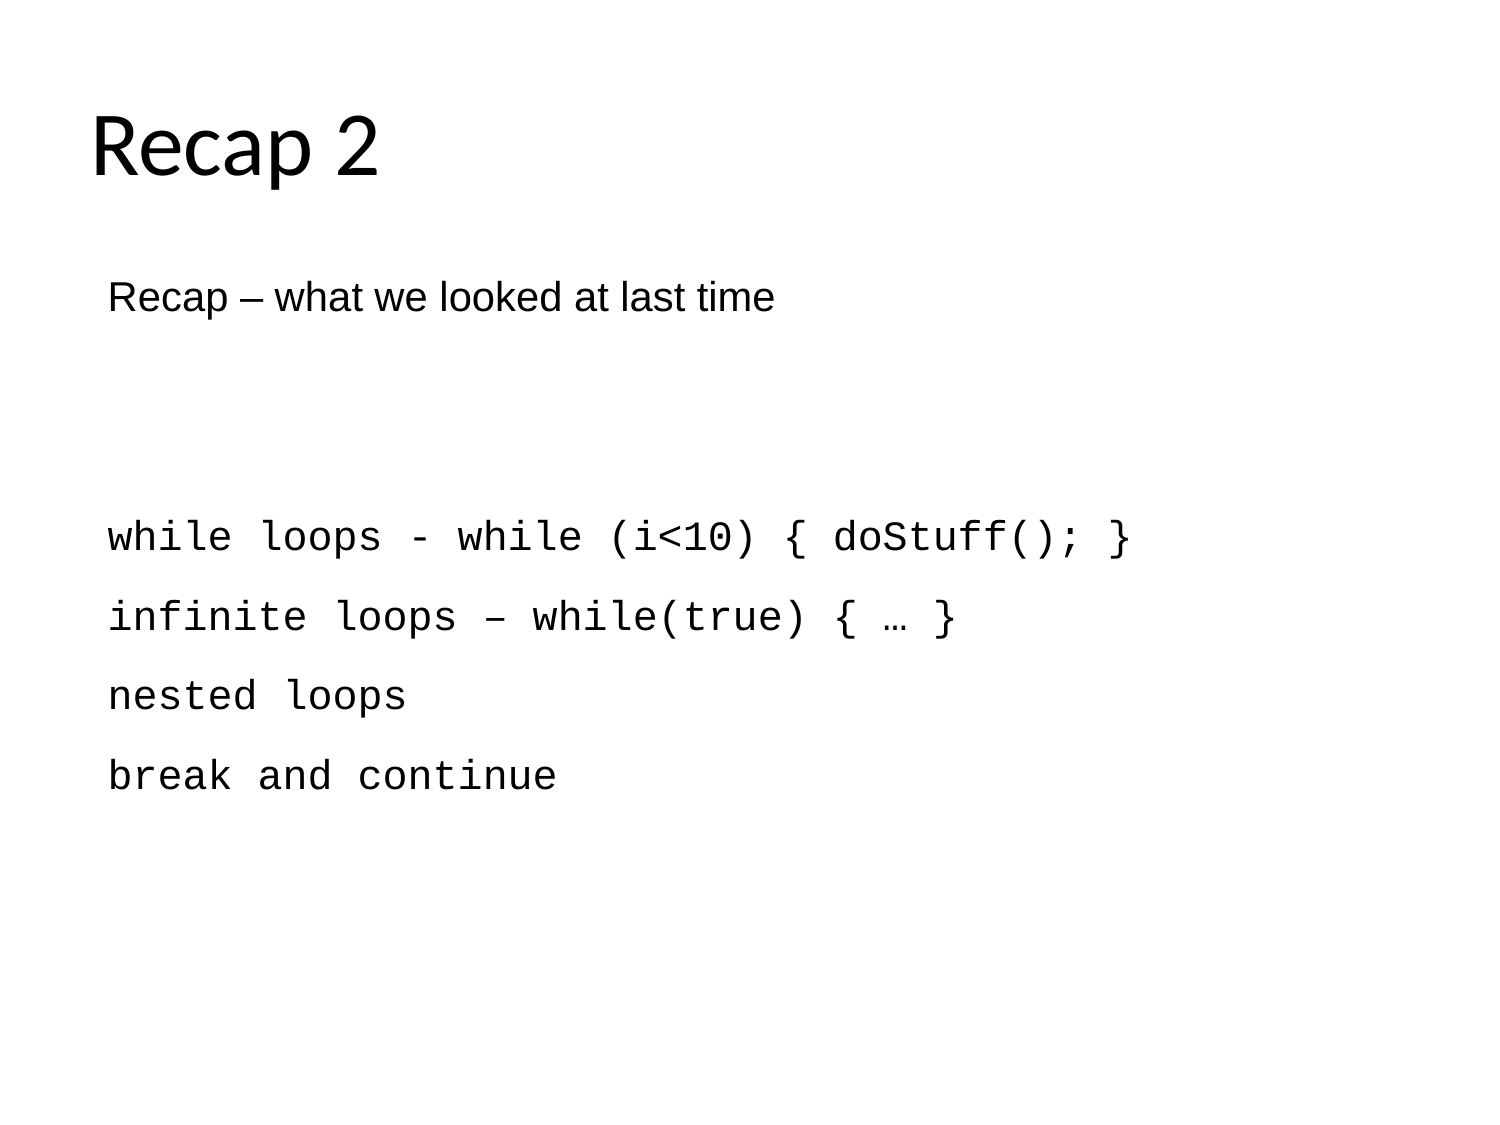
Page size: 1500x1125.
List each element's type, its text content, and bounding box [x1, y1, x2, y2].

title Recap 2 [75, 45, 1425, 233]
list Recap – what we looked at last time while loops - while (i<10) { doStuff(); } infinite loops – while(true) { … } nested loops break and continue [75, 262, 1425, 1005]
